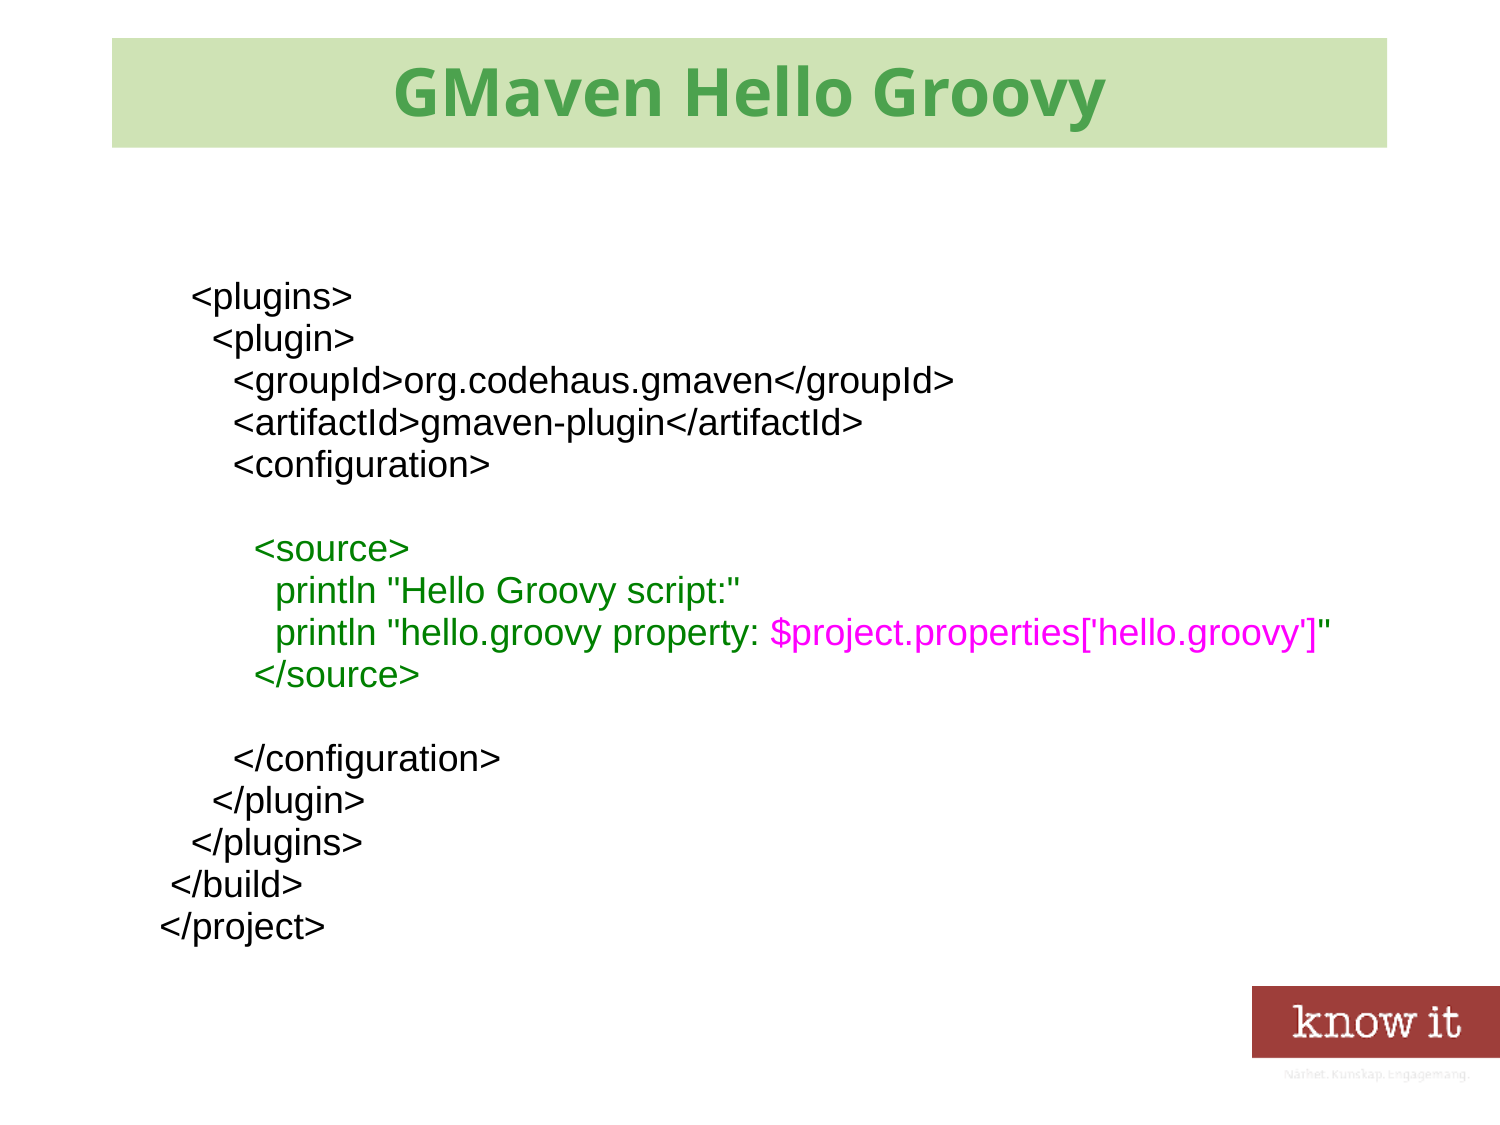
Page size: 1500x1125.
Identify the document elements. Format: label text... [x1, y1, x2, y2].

text_box GMaven Hello Groovy [112, 38, 1388, 148]
text_box [128, 218, 1270, 920]
text_box <plugins> <plugin> <groupId>org.codehaus.gmaven</groupId> <artifactId>gmaven-plugin</artifactId> <configuration> <source> println "Hello Groovy script:" println "hello.groovy property: $project.properties['hello.groovy']" </source> </configuration> </plugin> </plugins> </build> </project> [134, 268, 1367, 957]
picture [1252, 986, 1500, 1058]
